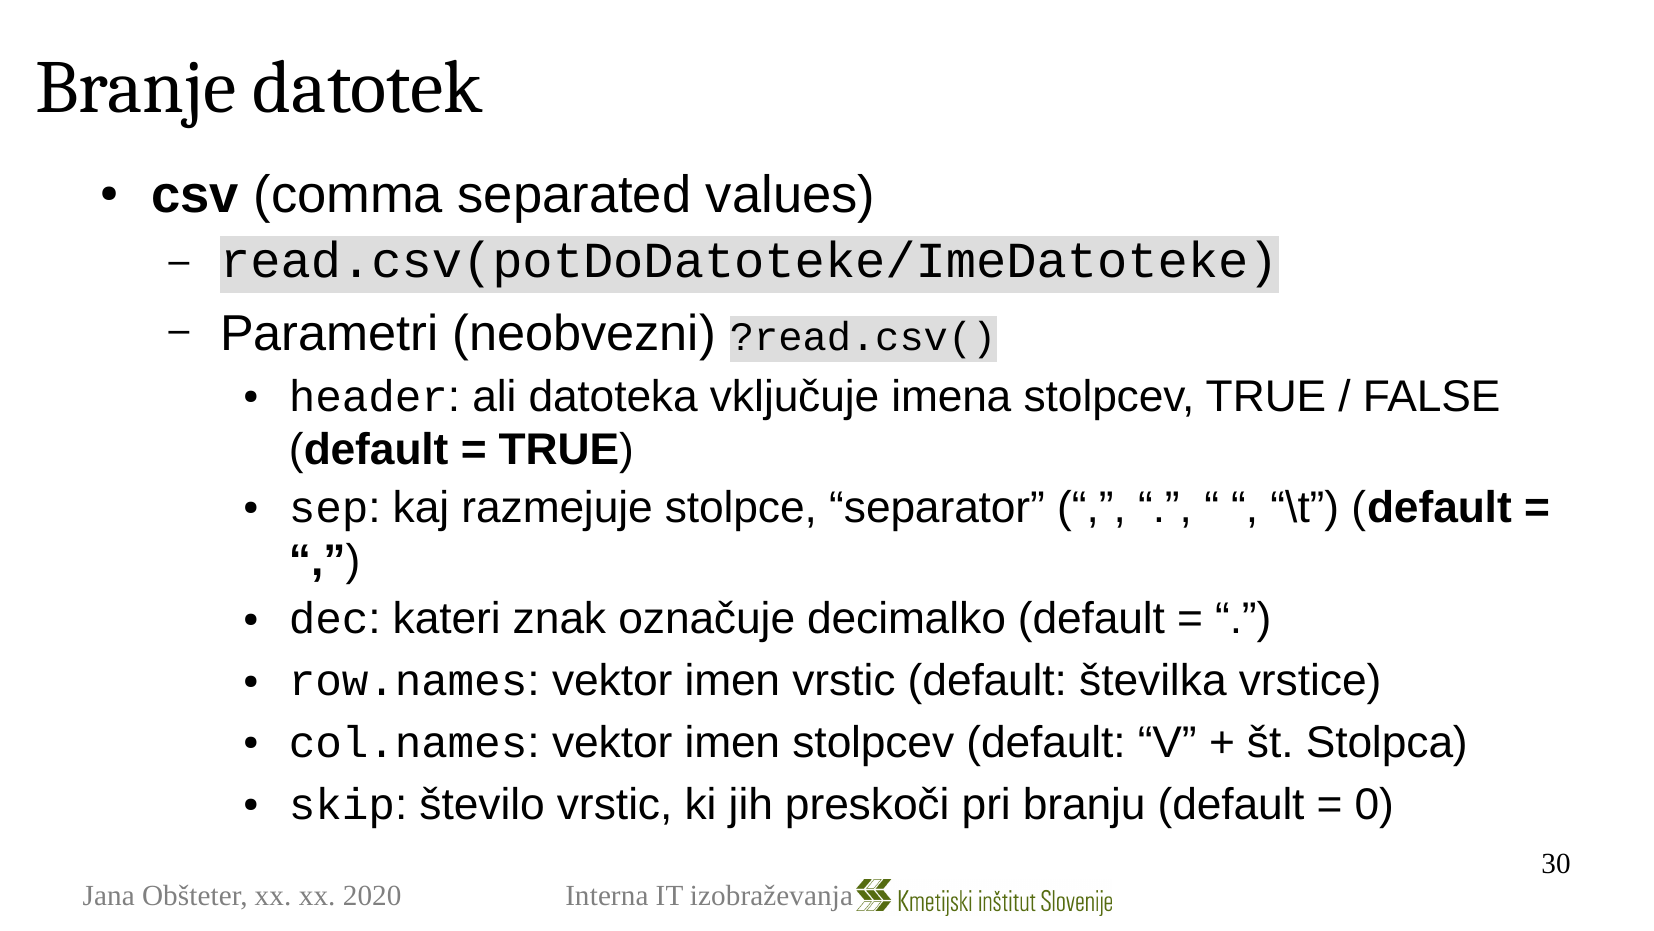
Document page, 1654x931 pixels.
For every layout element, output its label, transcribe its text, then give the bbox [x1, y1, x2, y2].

list csv (comma separated values) read.csv(potDoDatoteke/ImeDatoteke) Parametri (neobvezni) ?read.csv() header: ali datoteka vključuje imena stolpcev, TRUE / FALSE (default = TRUE) sep: kaj razmejuje stolpce, “separator” (“,”, “.”, “ “, “\t”) (default = “,”) dec: kateri znak označuje decimalko (default = “.”) row.names: vektor imen vrstic (default: številka vrstice) col.names: vektor imen stolpcev (default: “V” + št. Stolpca) skip: število vrstic, ki jih preskoči pri branju (default = 0) [82, 165, 1630, 839]
title Branje datotek [35, 21, 1524, 154]
picture [856, 879, 1112, 916]
